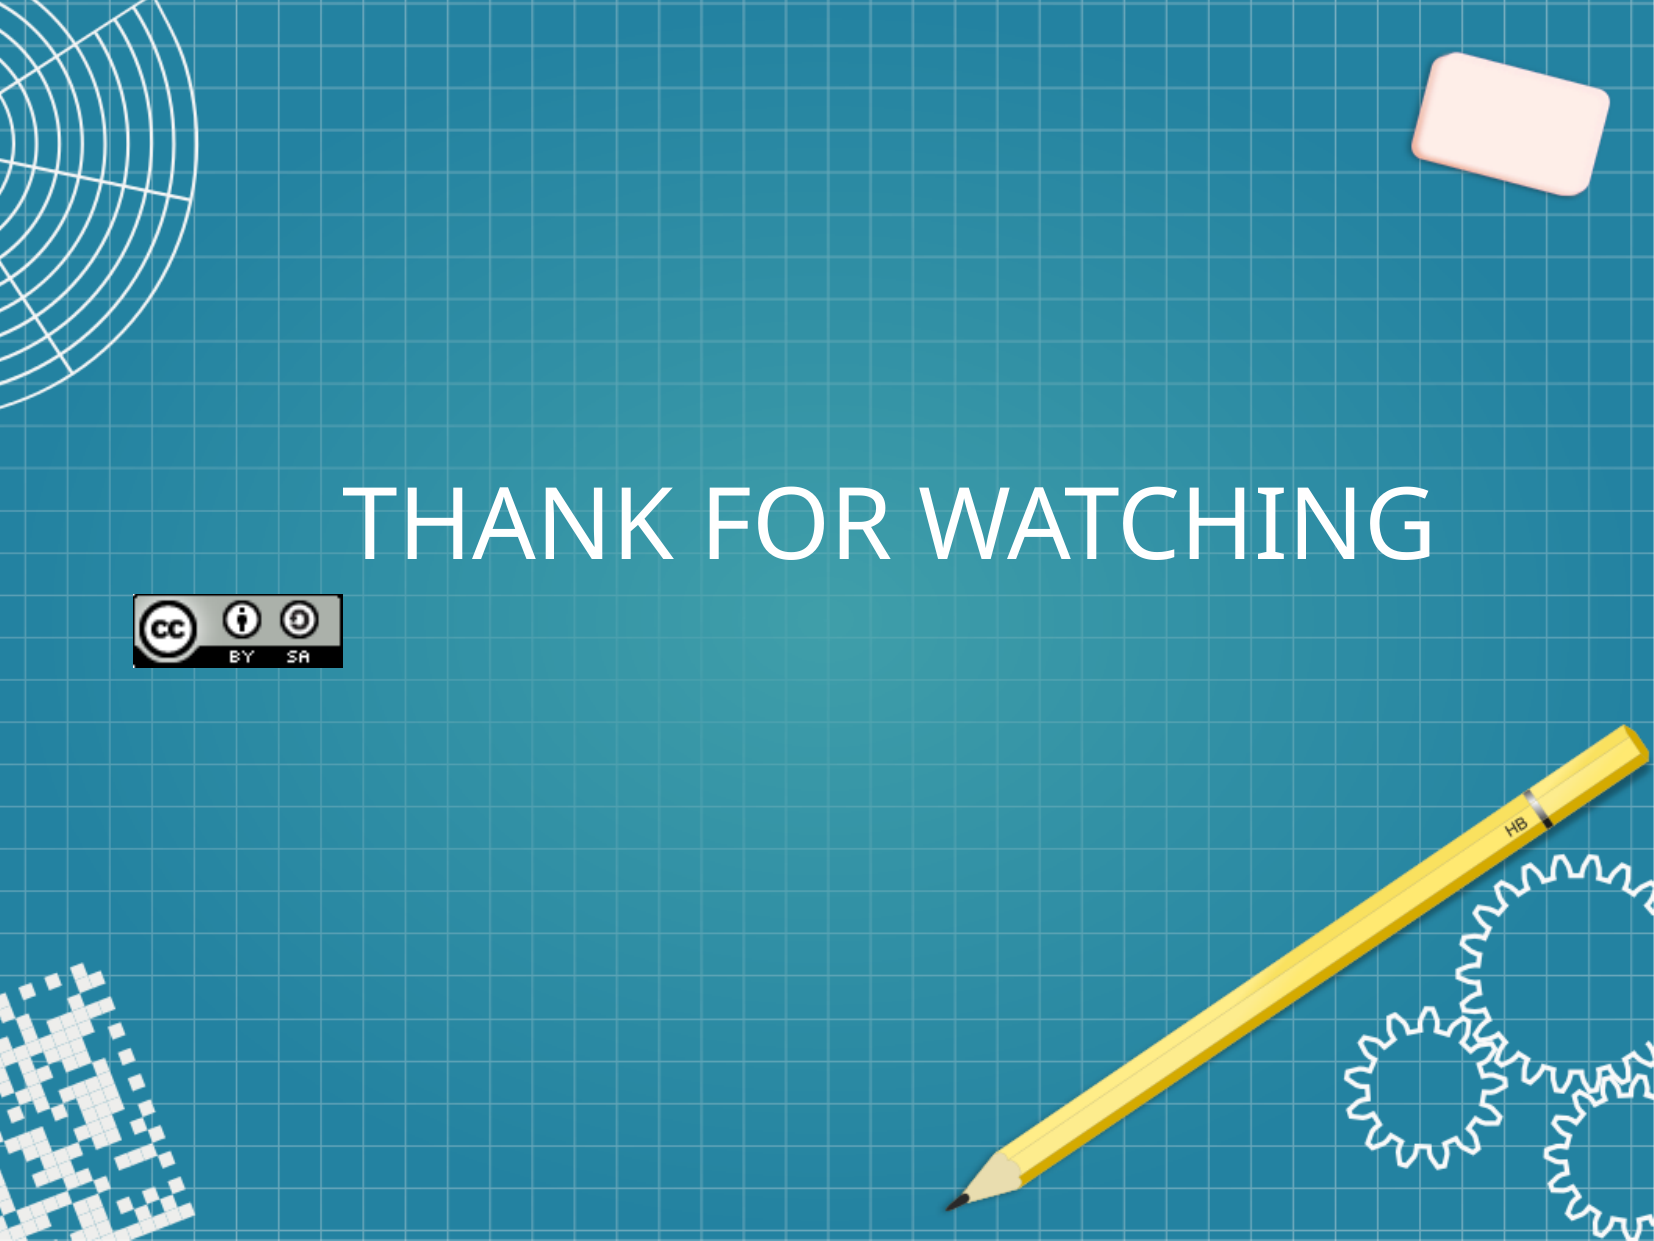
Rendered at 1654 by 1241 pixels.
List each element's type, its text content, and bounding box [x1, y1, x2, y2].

title THANK FOR WATCHING [210, 315, 1571, 727]
picture [0, 0, 1654, 1241]
